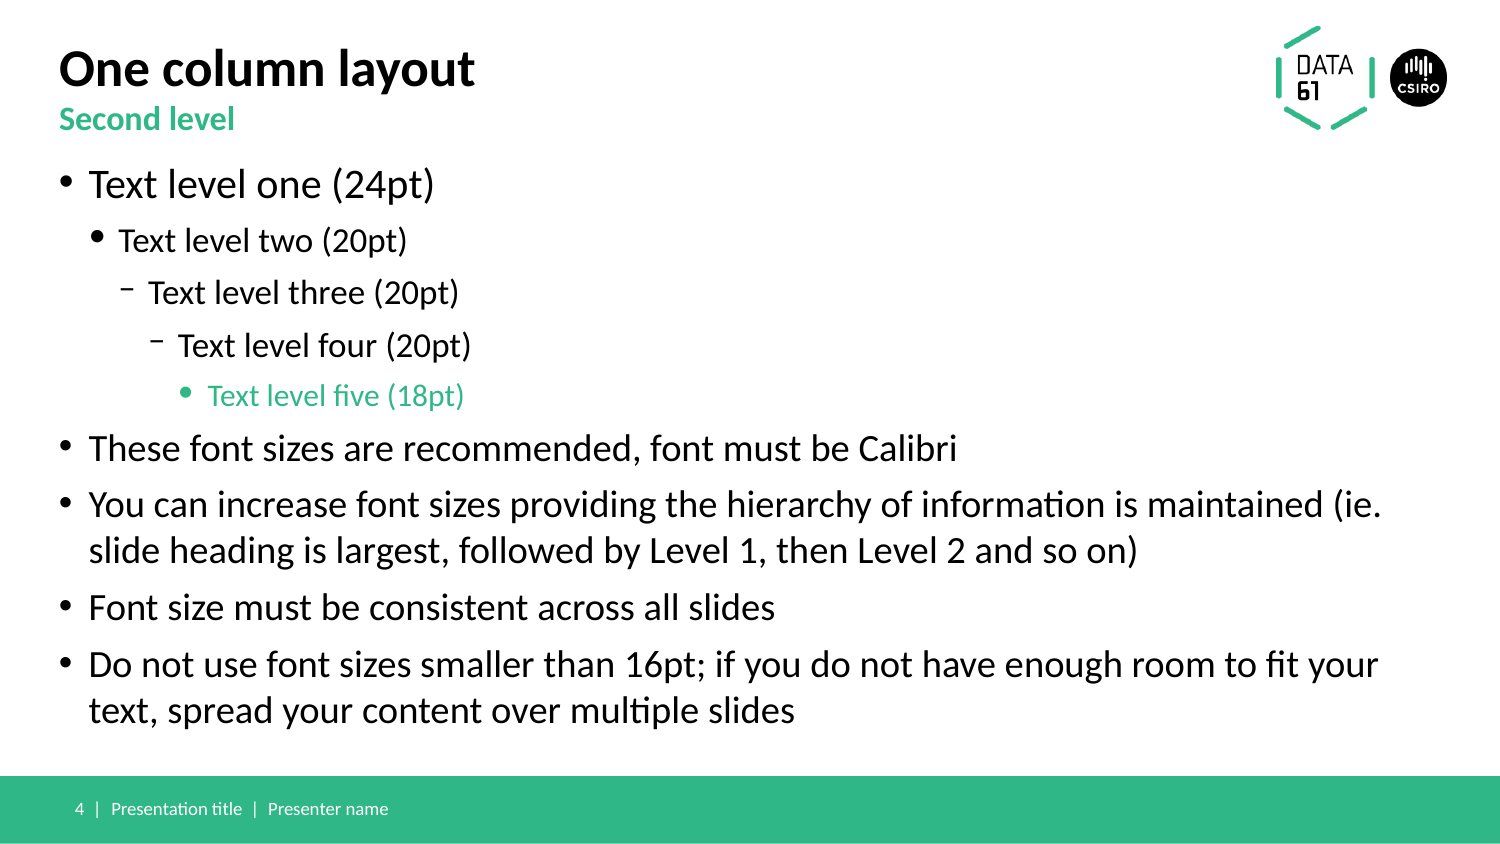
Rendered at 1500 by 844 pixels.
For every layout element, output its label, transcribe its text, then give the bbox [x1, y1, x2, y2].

footer Presentation title | Presenter name [111, 800, 1110, 816]
picture [1276, 26, 1447, 33]
list One column layout Second level [59, 33, 1447, 139]
slide_number 1 | [54, 800, 102, 816]
list Text level one (24pt) Text level two (20pt) Text level three (20pt) Text level four (20pt) Text level five (18pt) These font sizes are recommended, font must be Calibri You can increase font sizes providing the hierarchy of information is maintained (ie. slide heading is largest, followed by Level 1, then Level 2 and so on) Font size must be consistent across all slides Do not use font sizes smaller than 16pt; if you do not have enough room to fit your text, spread your content over multiple slides [58, 156, 1447, 735]
